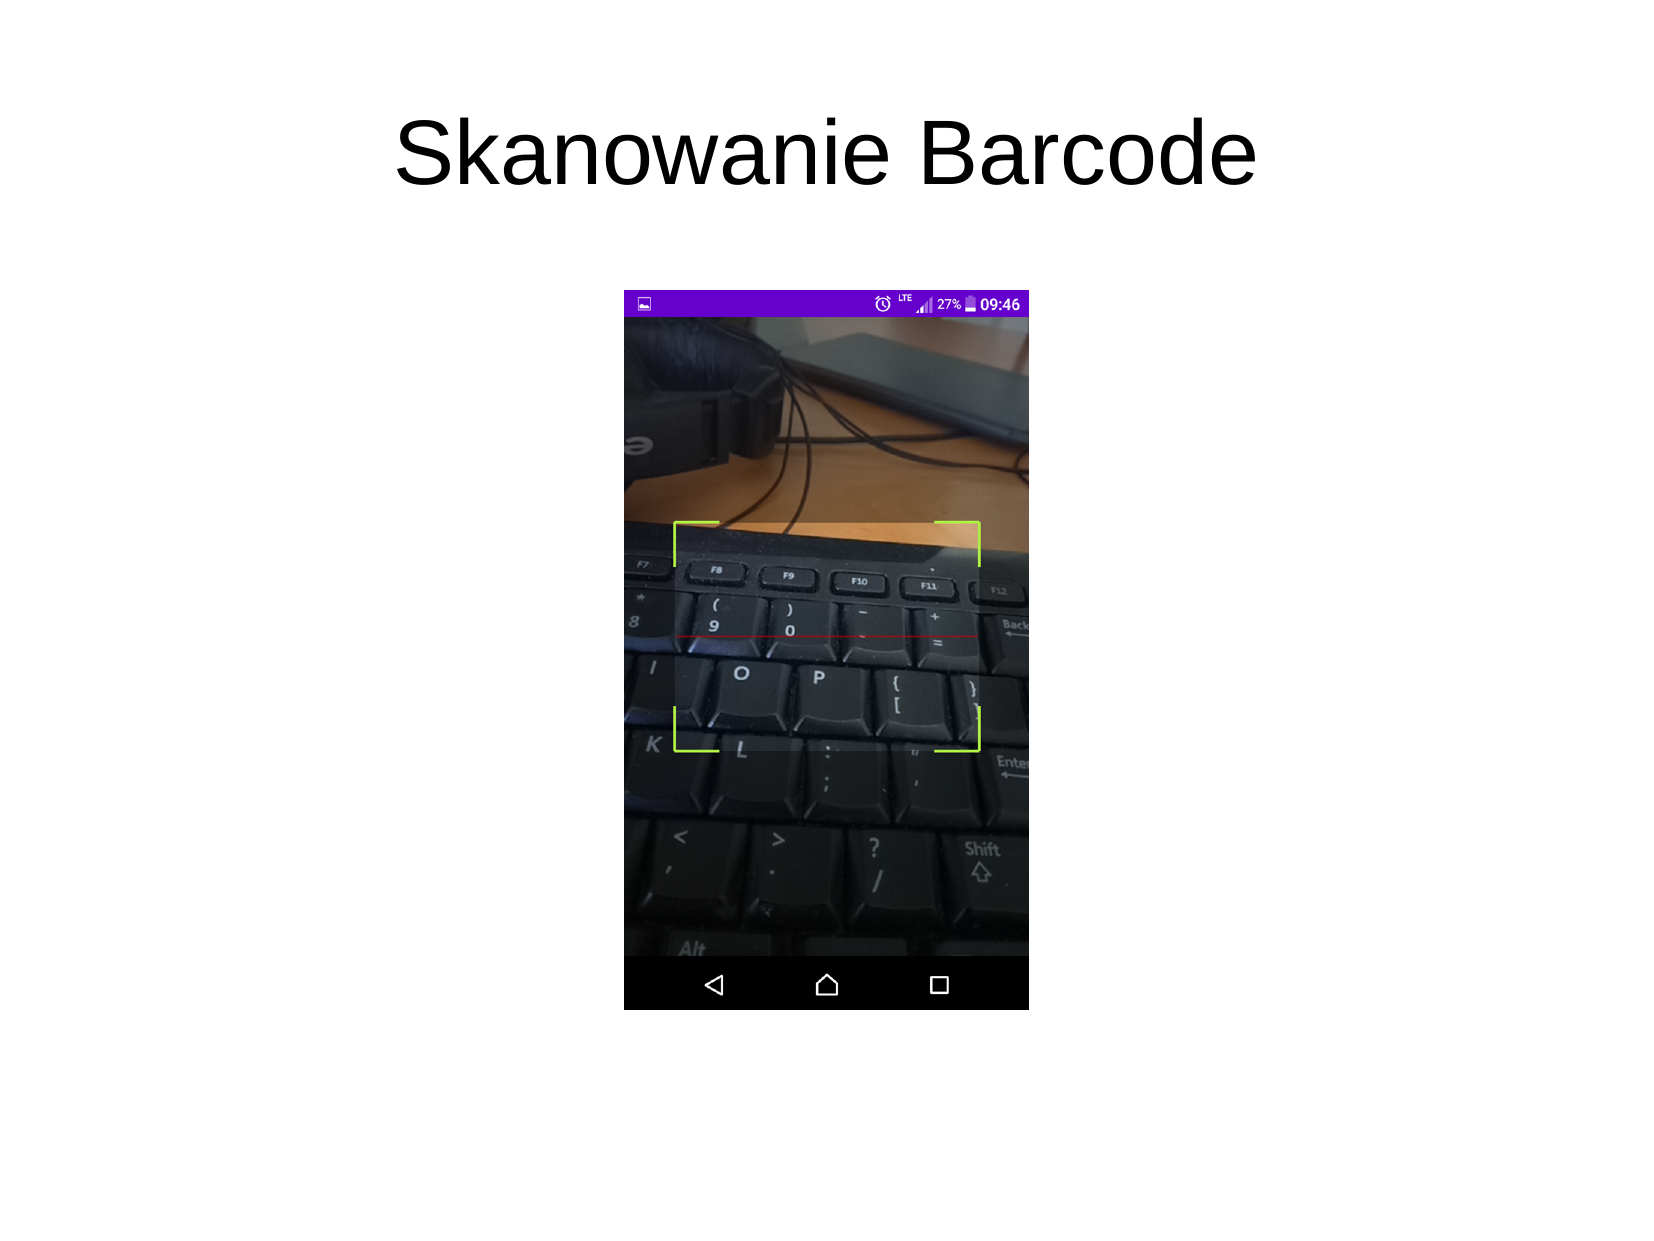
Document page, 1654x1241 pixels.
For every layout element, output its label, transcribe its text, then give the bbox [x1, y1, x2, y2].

title Skanowanie Barcode [82, 49, 1571, 257]
picture [624, 290, 1029, 1010]
